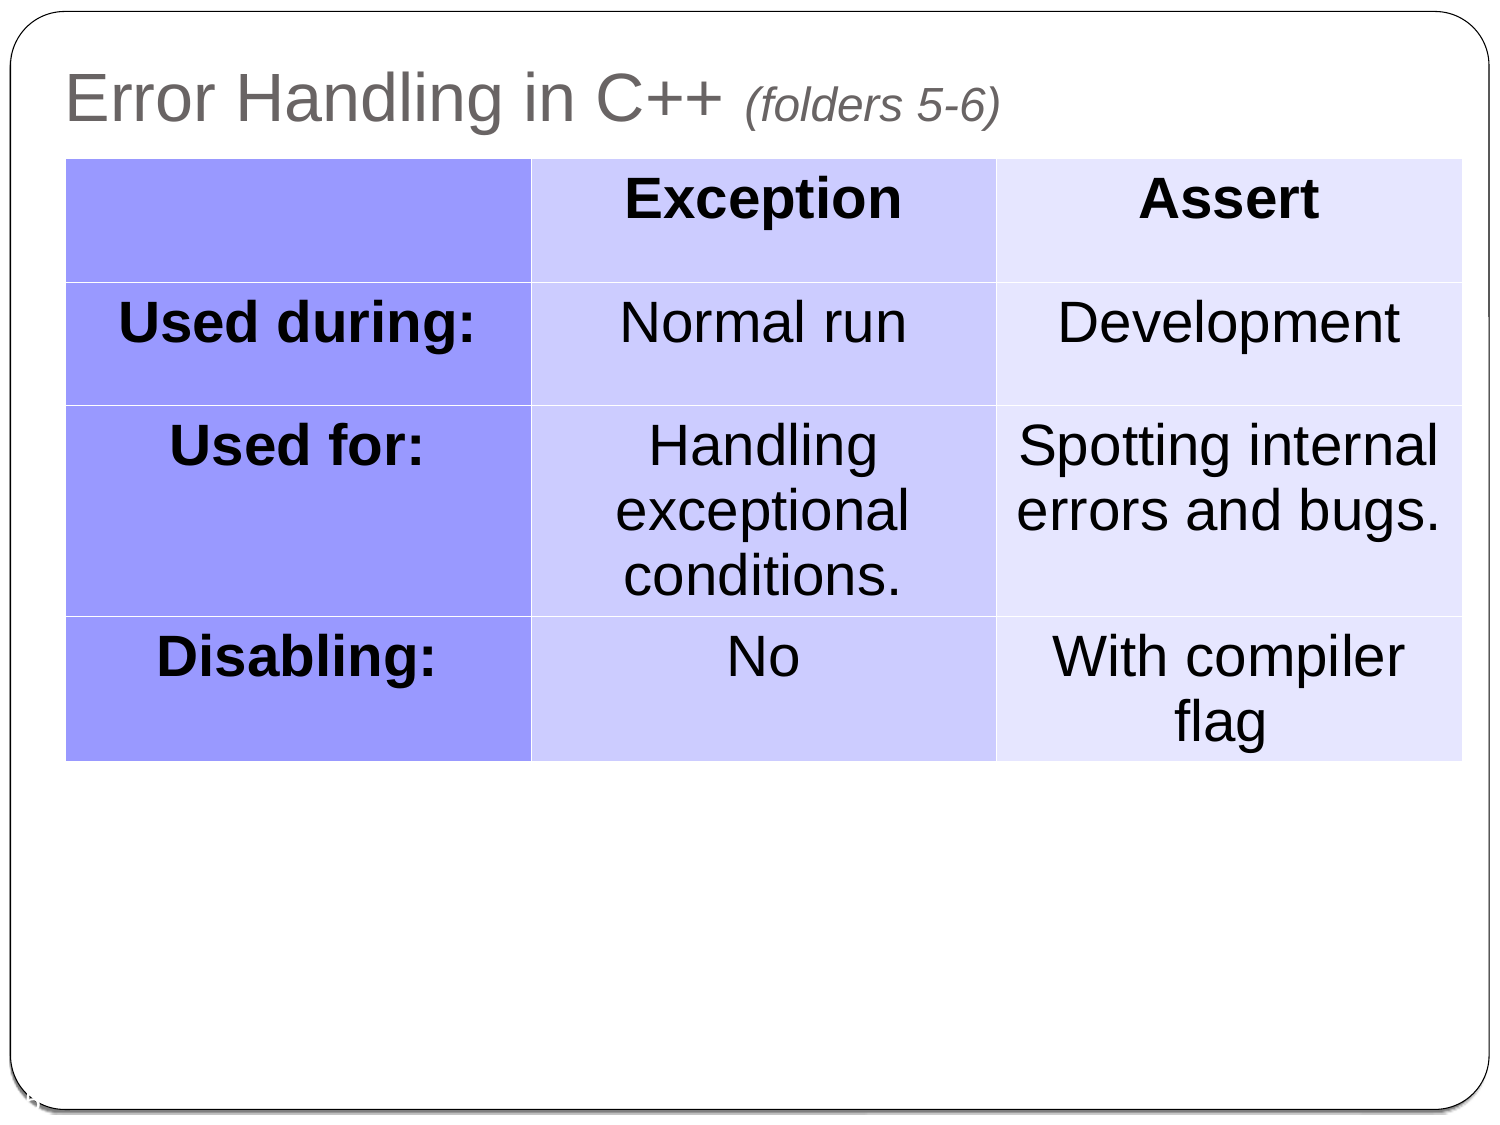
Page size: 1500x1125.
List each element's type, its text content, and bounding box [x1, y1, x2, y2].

table_cell Development [997, 283, 1462, 405]
table_header Assert [997, 159, 1462, 282]
table_cell No [532, 617, 996, 761]
table_cell Used for: [66, 406, 531, 616]
table_cell Spotting internal errors and bugs. [997, 406, 1462, 616]
table_header [66, 159, 531, 282]
table_cell Disabling: [66, 617, 531, 761]
table_header Exception [532, 159, 996, 282]
title Error Handling in C++ (folders 5-6) [50, 45, 1450, 150]
table_cell Used during: [66, 283, 531, 405]
slide_number <number> [0, 1074, 50, 1125]
table_cell Normal run [532, 283, 996, 405]
table_cell With compiler flag [997, 617, 1462, 761]
table_cell Handling exceptional conditions. [532, 406, 996, 616]
